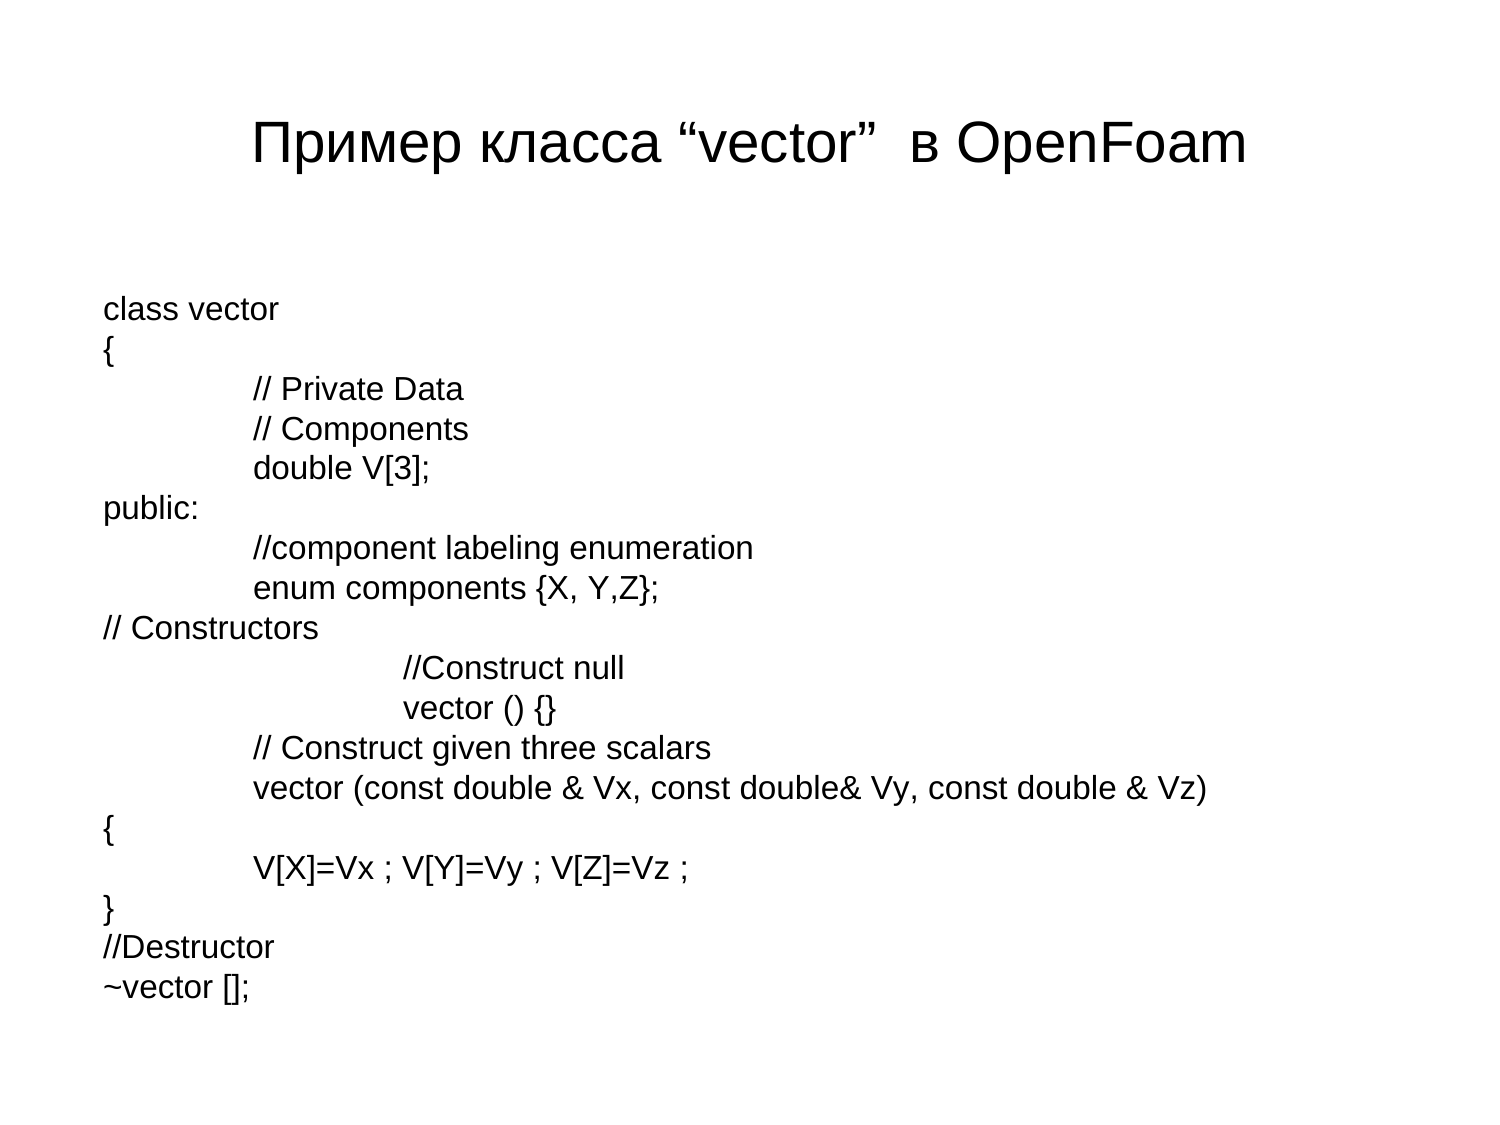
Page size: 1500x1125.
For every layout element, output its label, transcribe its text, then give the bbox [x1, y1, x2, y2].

text_box class vector { // Private Data // Components double V[3]; public: //component labeling enumeration enum components {X, Y,Z}; // Constructors //Construct null vector () {} // Construct given three scalars vector (const double & Vx, const double& Vy, const double & Vz) { V[X]=Vx ; V[Y]=Vy ; V[Z]=Vz ; } //Destructor ~vector []; [88, 279, 1447, 1014]
title Пример класса “vector” в OpenFoam [75, 45, 1426, 233]
